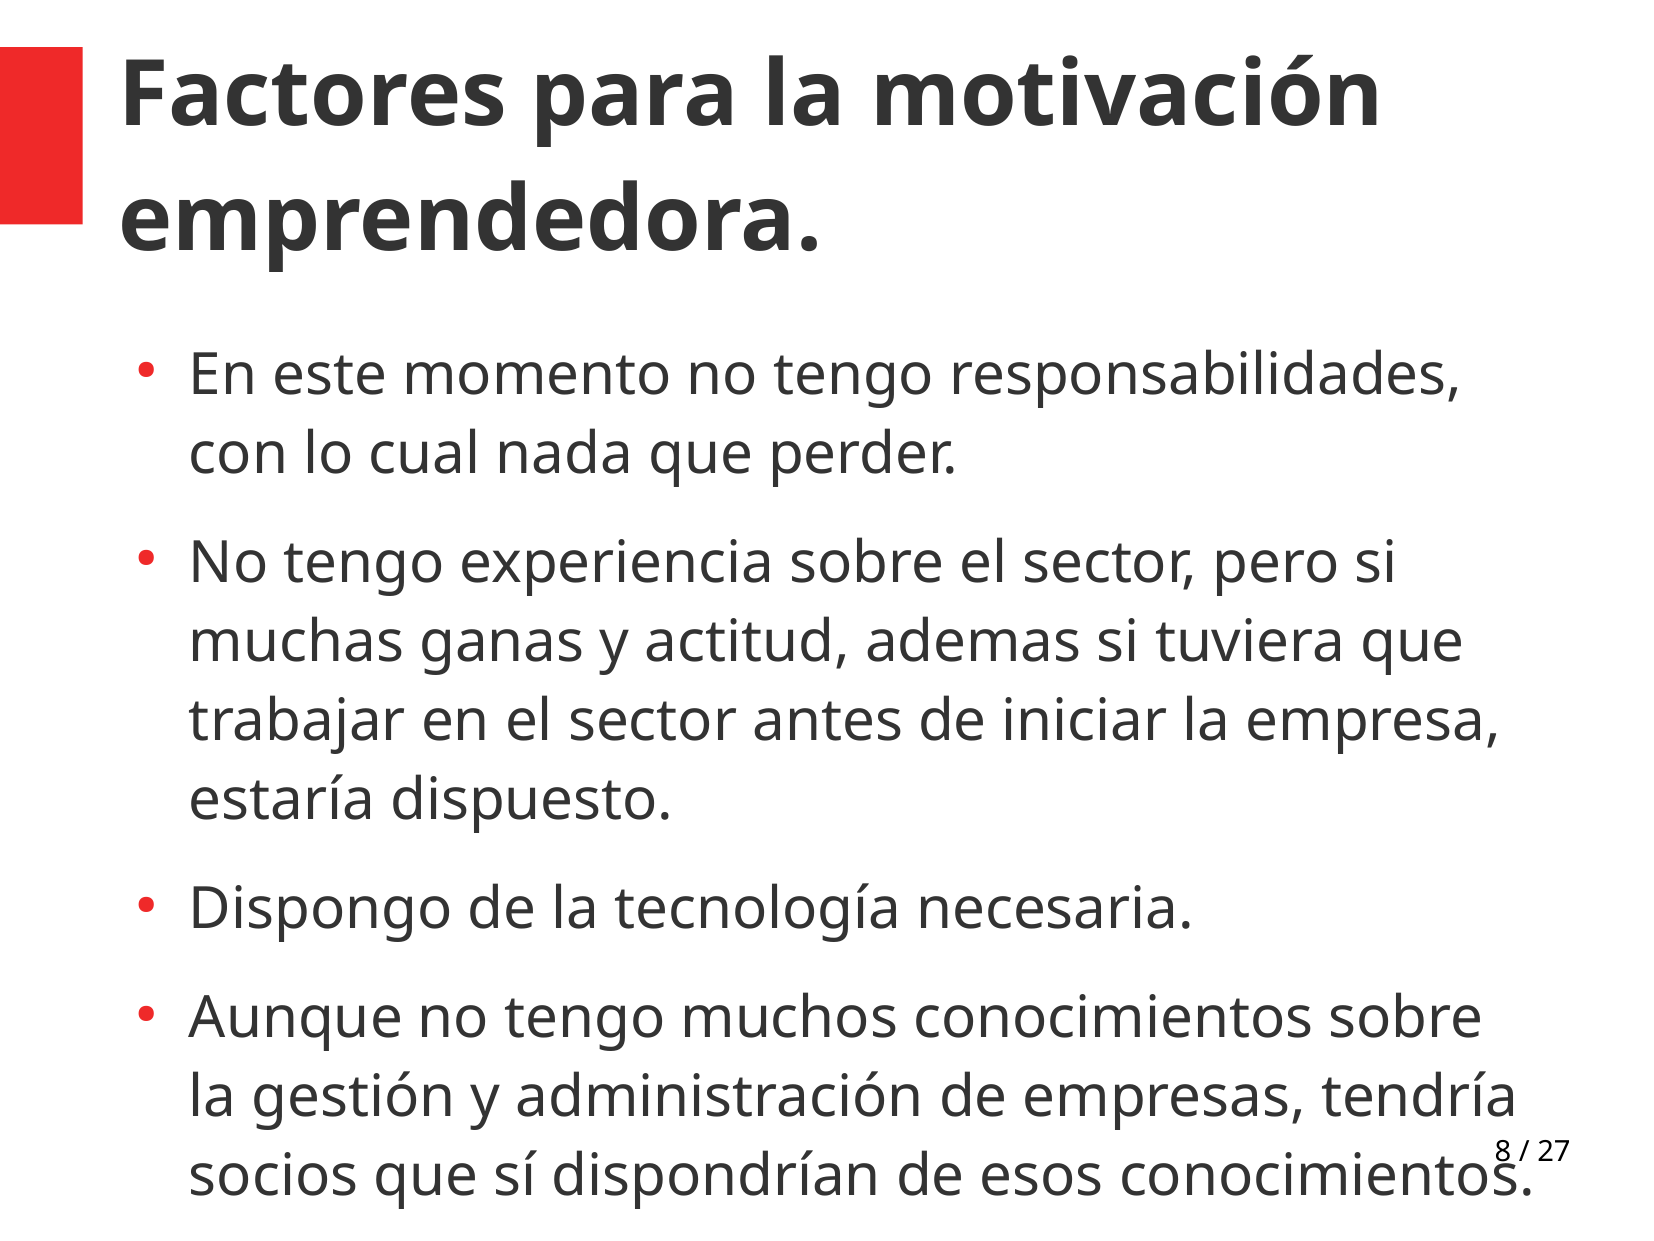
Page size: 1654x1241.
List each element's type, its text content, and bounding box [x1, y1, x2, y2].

title Factores para la motivación emprendedora. [118, 45, 1571, 260]
list En este momento no tengo responsabilidades, con lo cual nada que perder. No tengo experiencia sobre el sector, pero si muchas ganas y actitud, ademas si tuviera que trabajar en el sector antes de iniciar la empresa, estaría dispuesto. Dispongo de la tecnología necesaria. Aunque no tengo muchos conocimientos sobre la gestión y administración de empresas, tendría socios que sí dispondrían de esos conocimientos. [118, 331, 1536, 1052]
